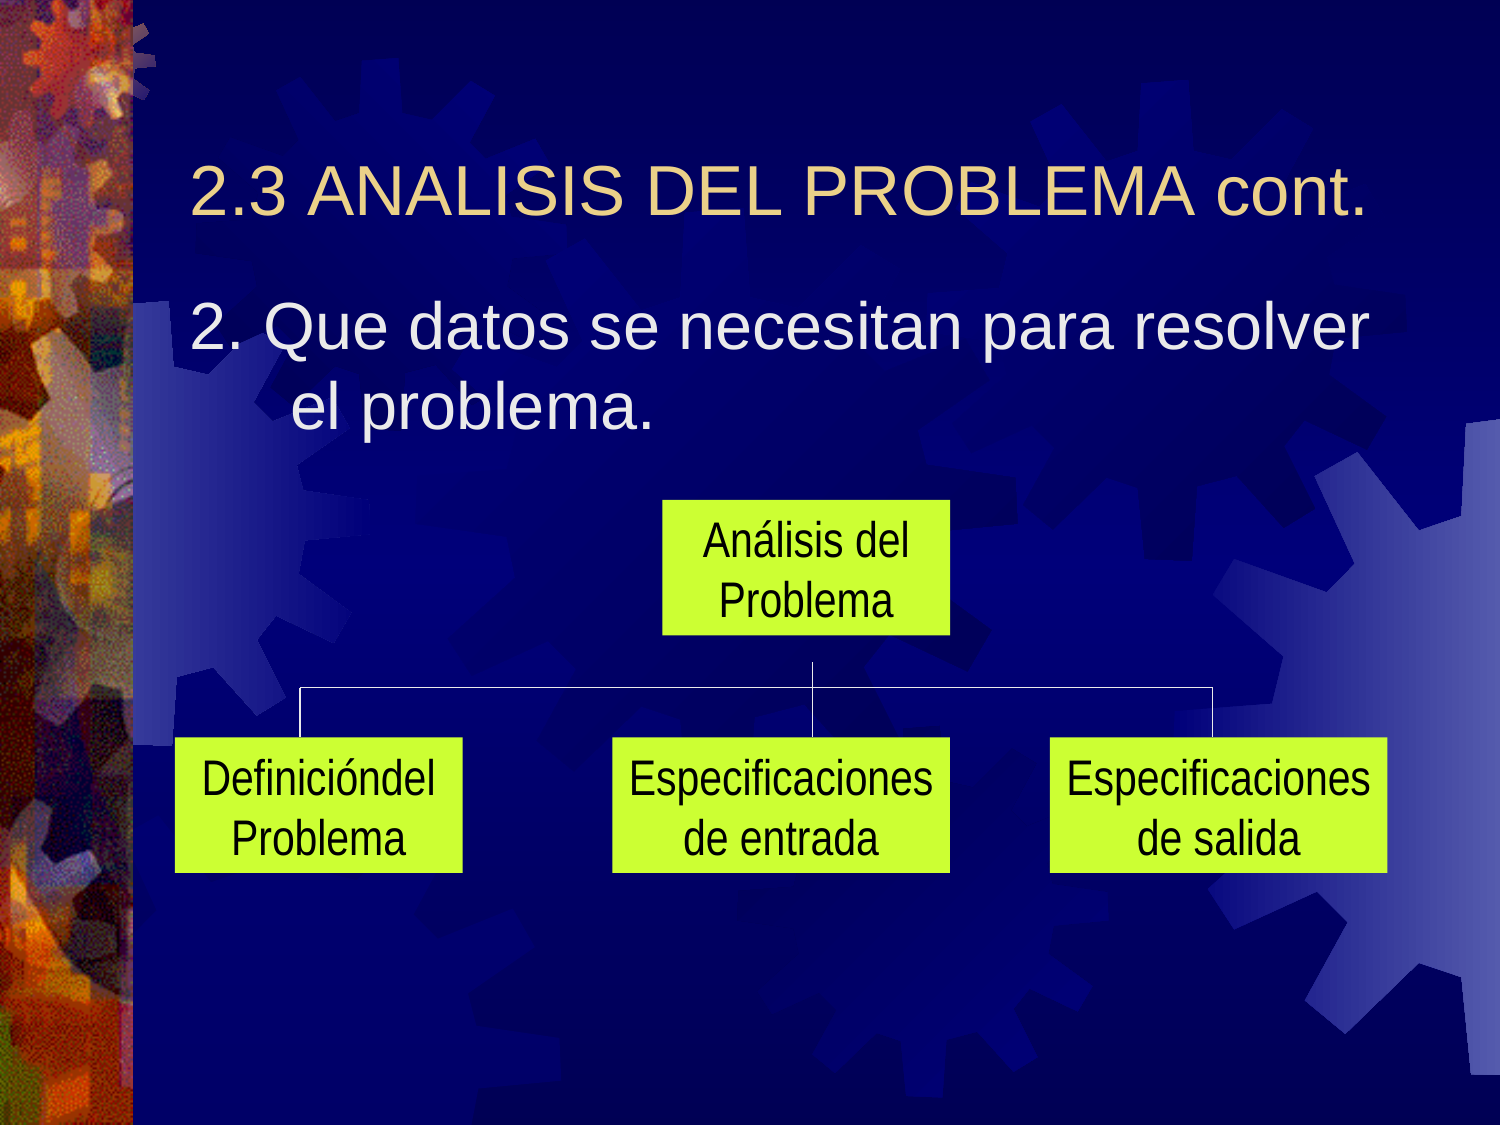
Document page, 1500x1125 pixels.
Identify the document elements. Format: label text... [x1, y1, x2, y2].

list 2. Que datos se necesitan para resolver el problema. [174, 275, 1450, 951]
title 2.3 ANALISIS DEL PROBLEMA cont. [174, 49, 1450, 238]
text_box Especificaciones de entrada [612, 737, 950, 873]
text_box Definicióndel Problema [174, 737, 463, 873]
picture [0, 0, 133, 1125]
text_box Especificaciones de salida [1049, 737, 1388, 873]
text_box Análisis del Problema [662, 499, 951, 636]
